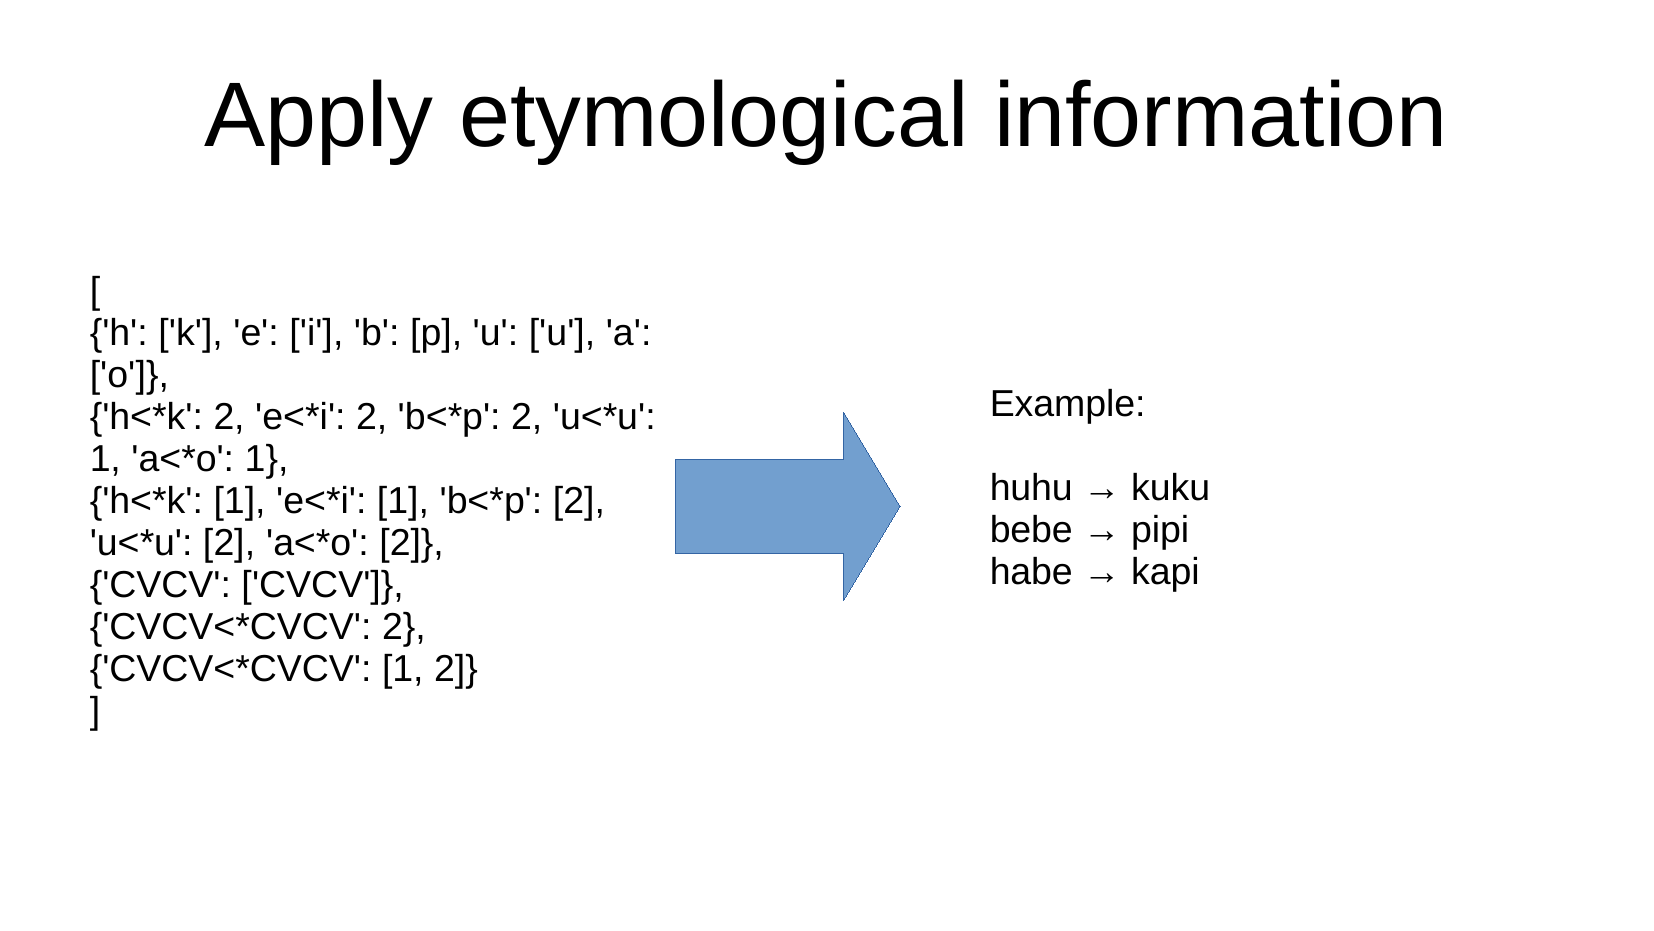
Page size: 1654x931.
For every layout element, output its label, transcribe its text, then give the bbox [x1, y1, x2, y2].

text_box Example: huhu → kuku bebe → pipi habe → kapi [975, 375, 1538, 601]
text_box [ {'h': ['k'], 'e': ['i'], 'b': [p], 'u': ['u'], 'a': ['o']}, {'h<*k': 2, 'e<*i': 2, 'b<*p': 2, 'u<*u': 1, 'a<*o': 1}, {'h<*k': [1], 'e<*i': [1], 'b<*p': [2], 'u<*u': [2], 'a<*o': [2]}, {'CVCV': ['CVCV']}, {'CVCV<*CVCV': 2}, {'CVCV<*CVCV': [1, 2]} ] [75, 262, 676, 824]
title Apply etymological information [82, 37, 1571, 193]
text_box [675, 412, 901, 601]
